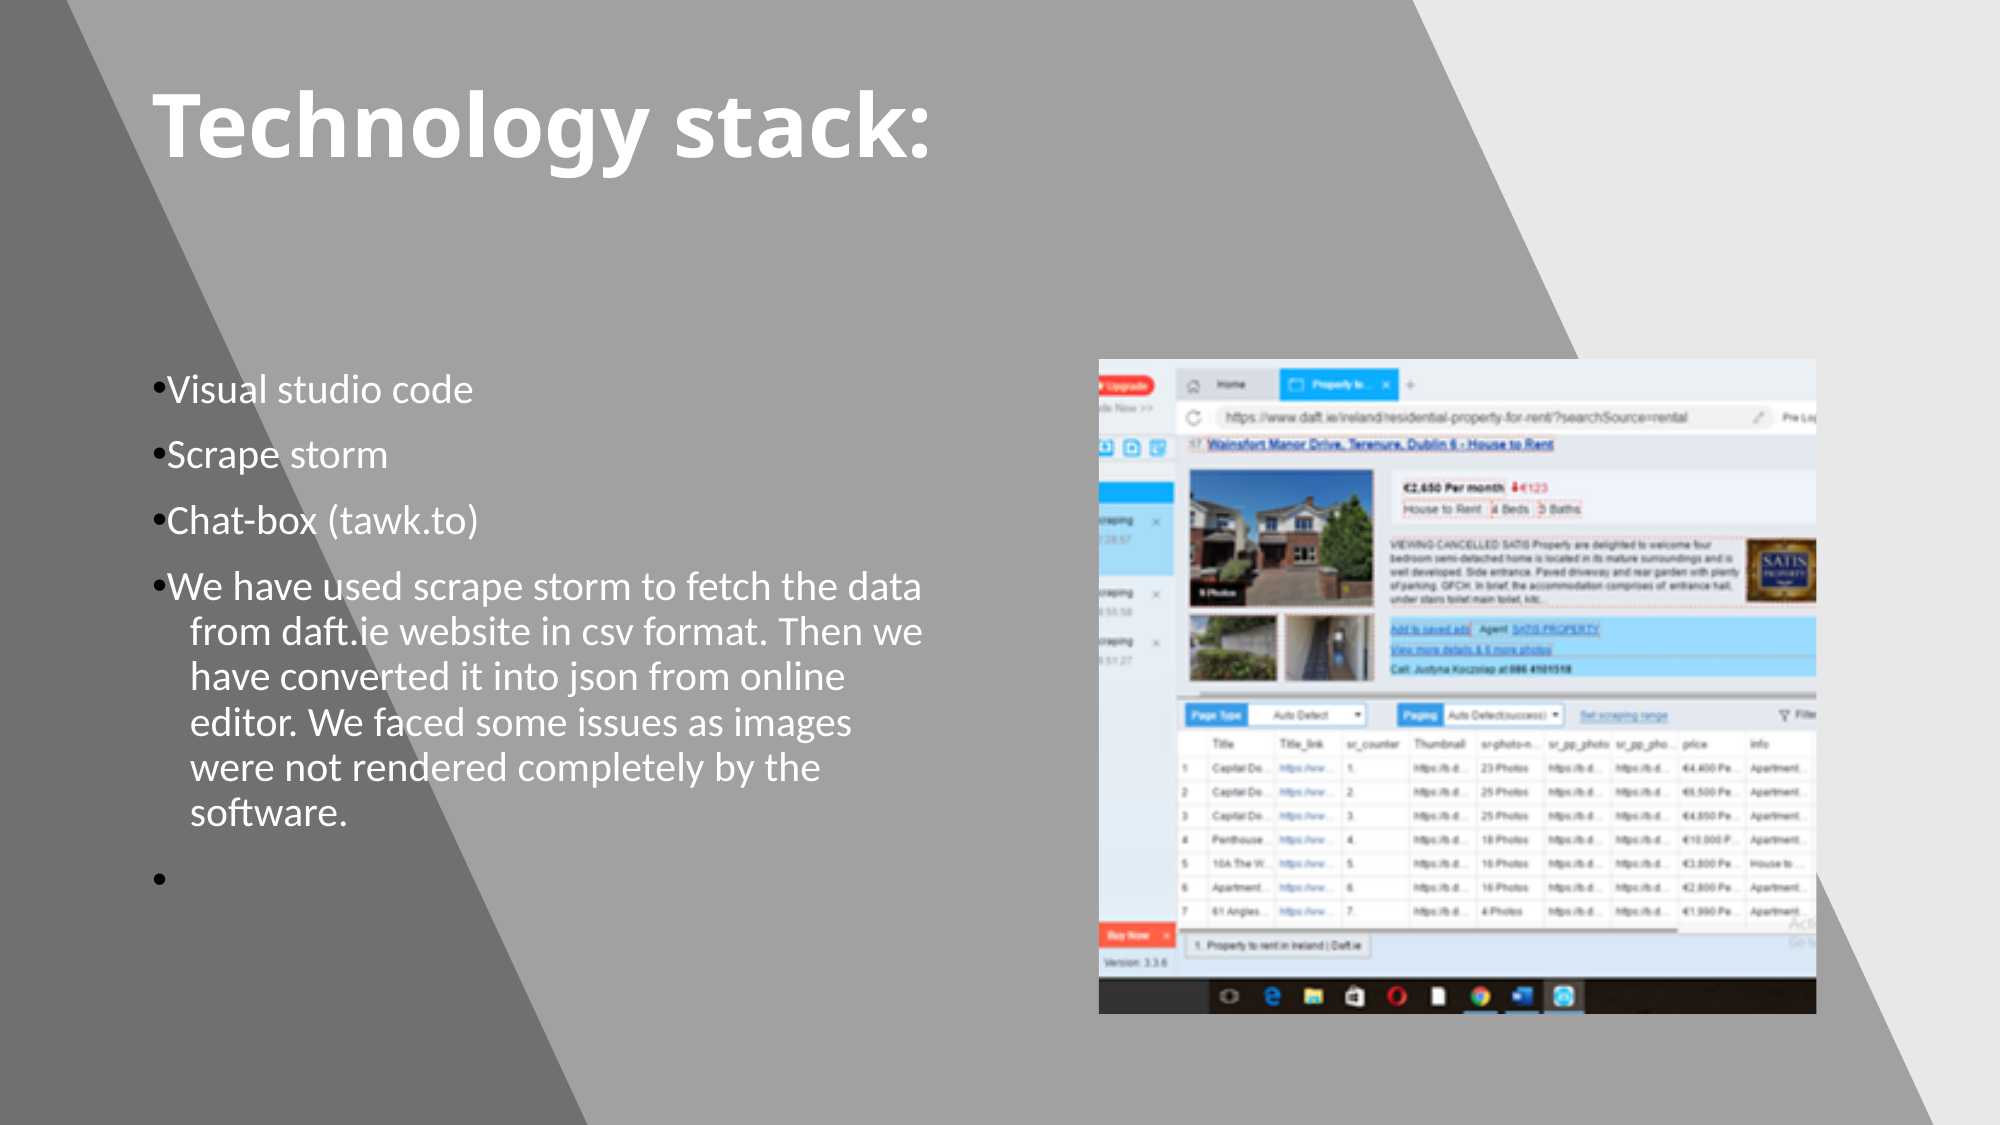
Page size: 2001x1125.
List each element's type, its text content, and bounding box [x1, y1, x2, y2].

text_box [0, 0, 2000, 1125]
picture [1098, 359, 1817, 1014]
title Technology stack: [136, 73, 1863, 291]
list Visual studio code Scrape storm Chat-box (tawk.to) We have used scrape storm to fetch the data from daft.ie website in csv format. Then we have converted it into json from online editor. We faced some issues as images were not rendered completely by the software. [137, 359, 948, 1014]
